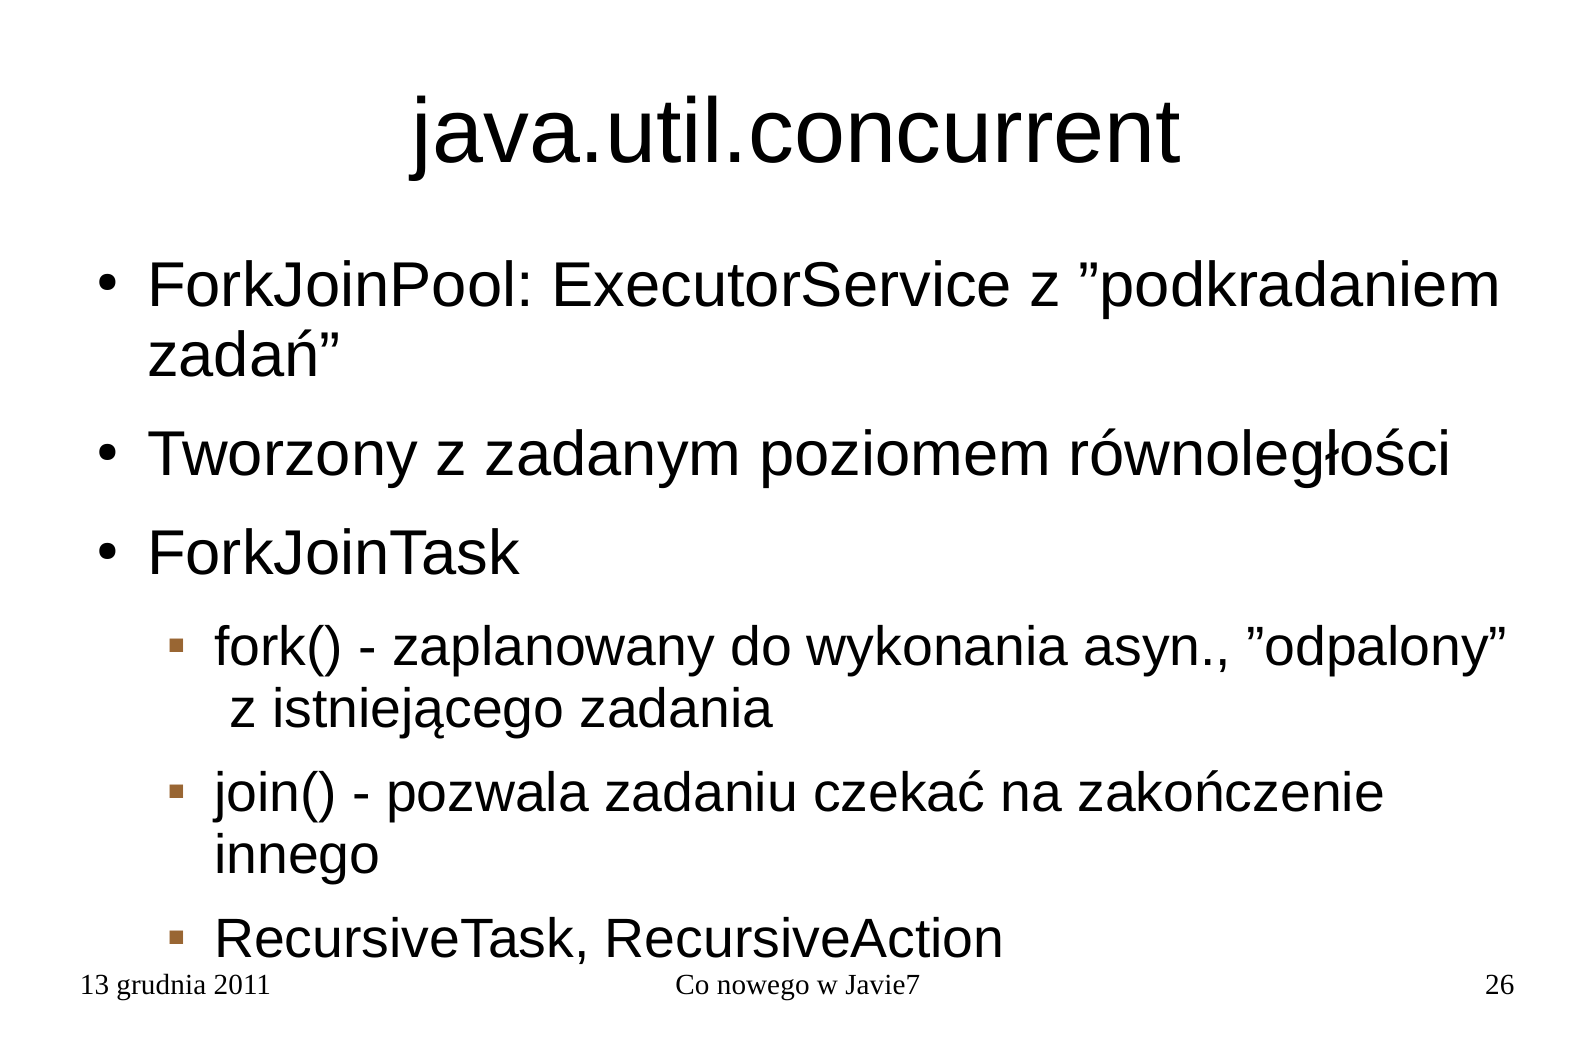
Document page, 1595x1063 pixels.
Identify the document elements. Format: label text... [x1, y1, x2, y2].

list ForkJoinPool: ExecutorService z ”podkradaniem zadań” Tworzony z zadanym poziomem równoległości ForkJoinTask fork() - zaplanowany do wykonania asyn., ”odpalony” z istniejącego zadania join() - pozwala zadaniu czekać na zakończenie innego RecursiveTask, RecursiveAction [79, 248, 1515, 981]
title java.util.concurrent [79, 42, 1515, 220]
